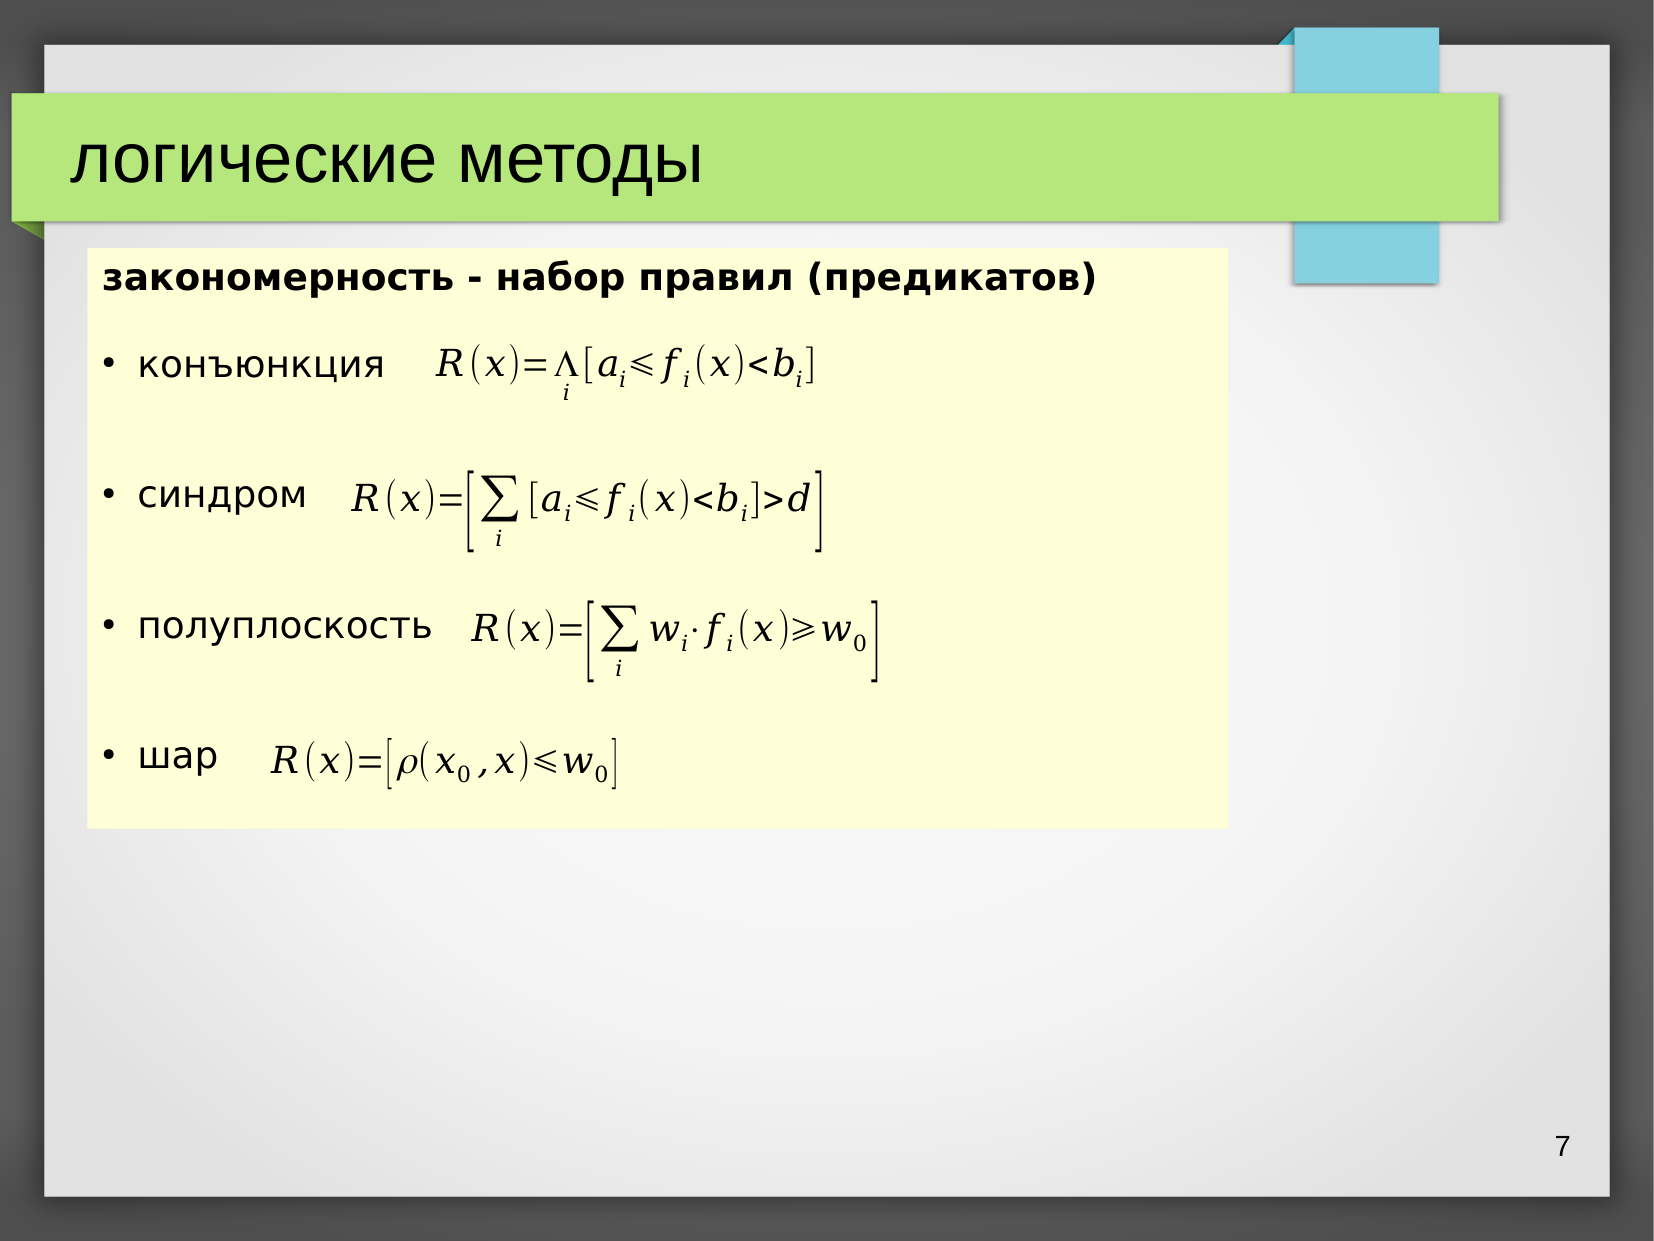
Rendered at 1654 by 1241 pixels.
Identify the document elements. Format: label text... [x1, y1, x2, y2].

chart [463, 599, 886, 686]
text_box закономерность - набор правил (предикатов) конъюнкция синдром полуплоскость шар [87, 248, 1229, 829]
chart [428, 342, 823, 406]
chart [343, 469, 831, 556]
title логические методы [70, 118, 1205, 199]
picture [0, 0, 1654, 1241]
chart [263, 736, 625, 792]
